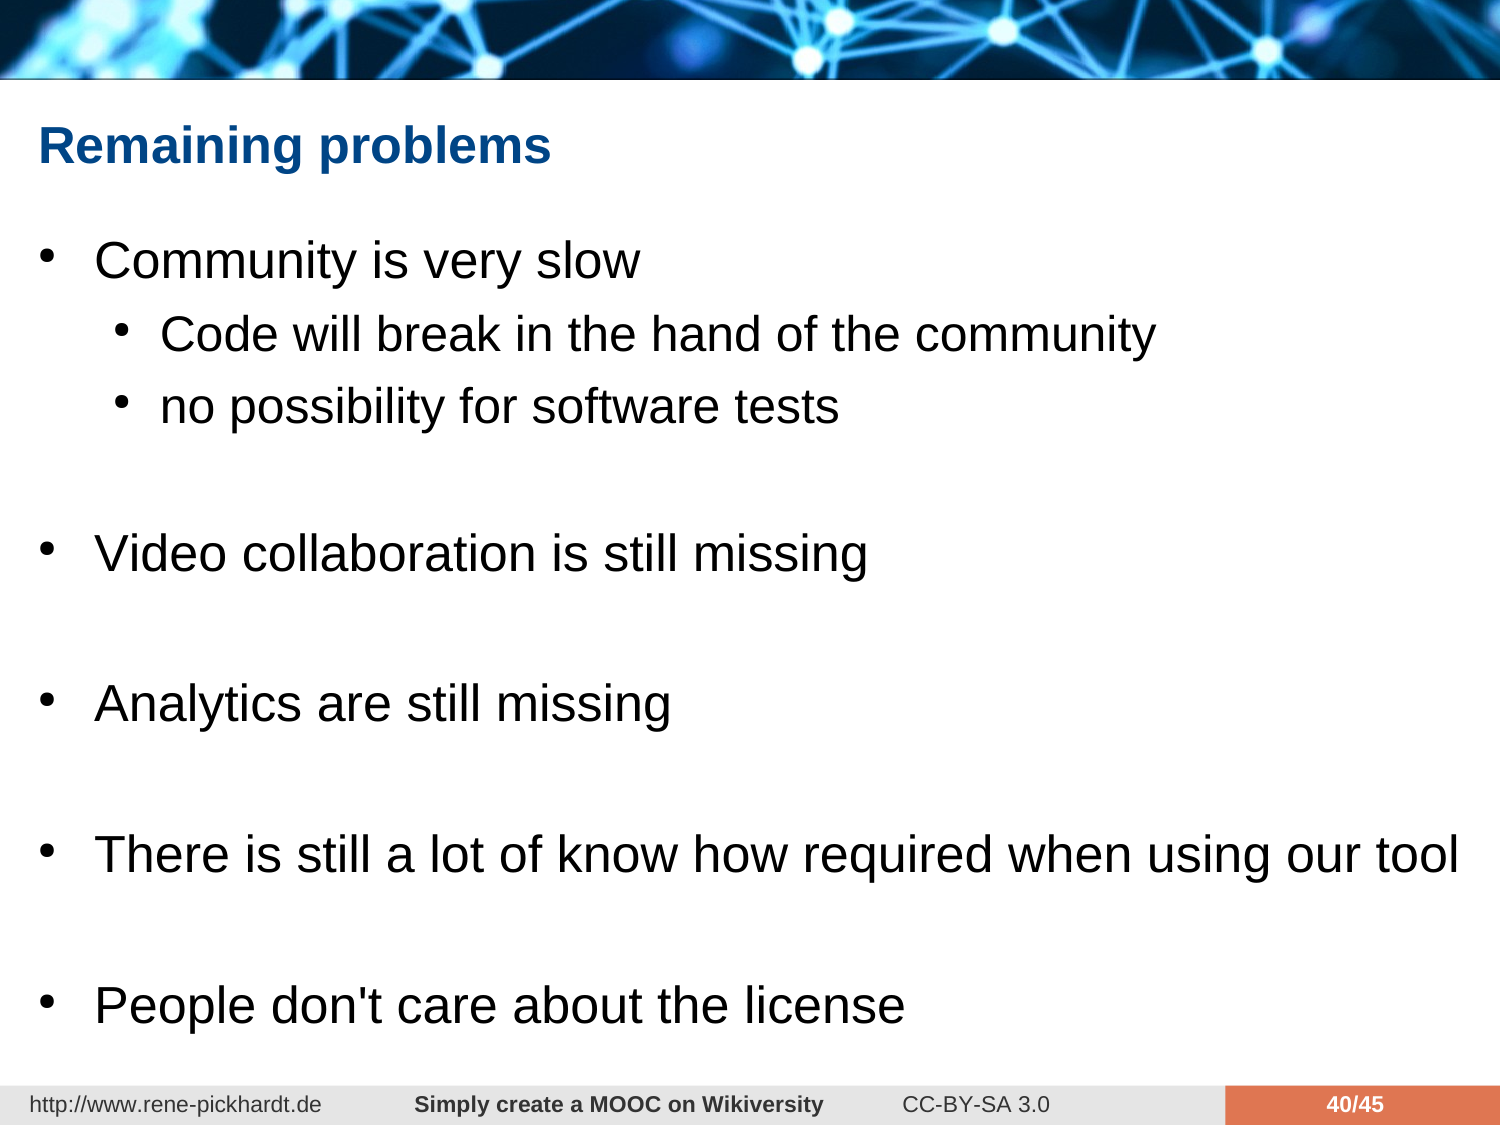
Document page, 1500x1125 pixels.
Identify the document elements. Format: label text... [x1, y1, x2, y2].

title Remaining problems [23, 112, 1500, 187]
list Community is very slow Code will break in the hand of the community no possibility for software tests Video collaboration is still missing Analytics are still missing There is still a lot of know how required when using our tool People don't care about the license [23, 218, 1483, 1055]
picture [0, 0, 1500, 80]
